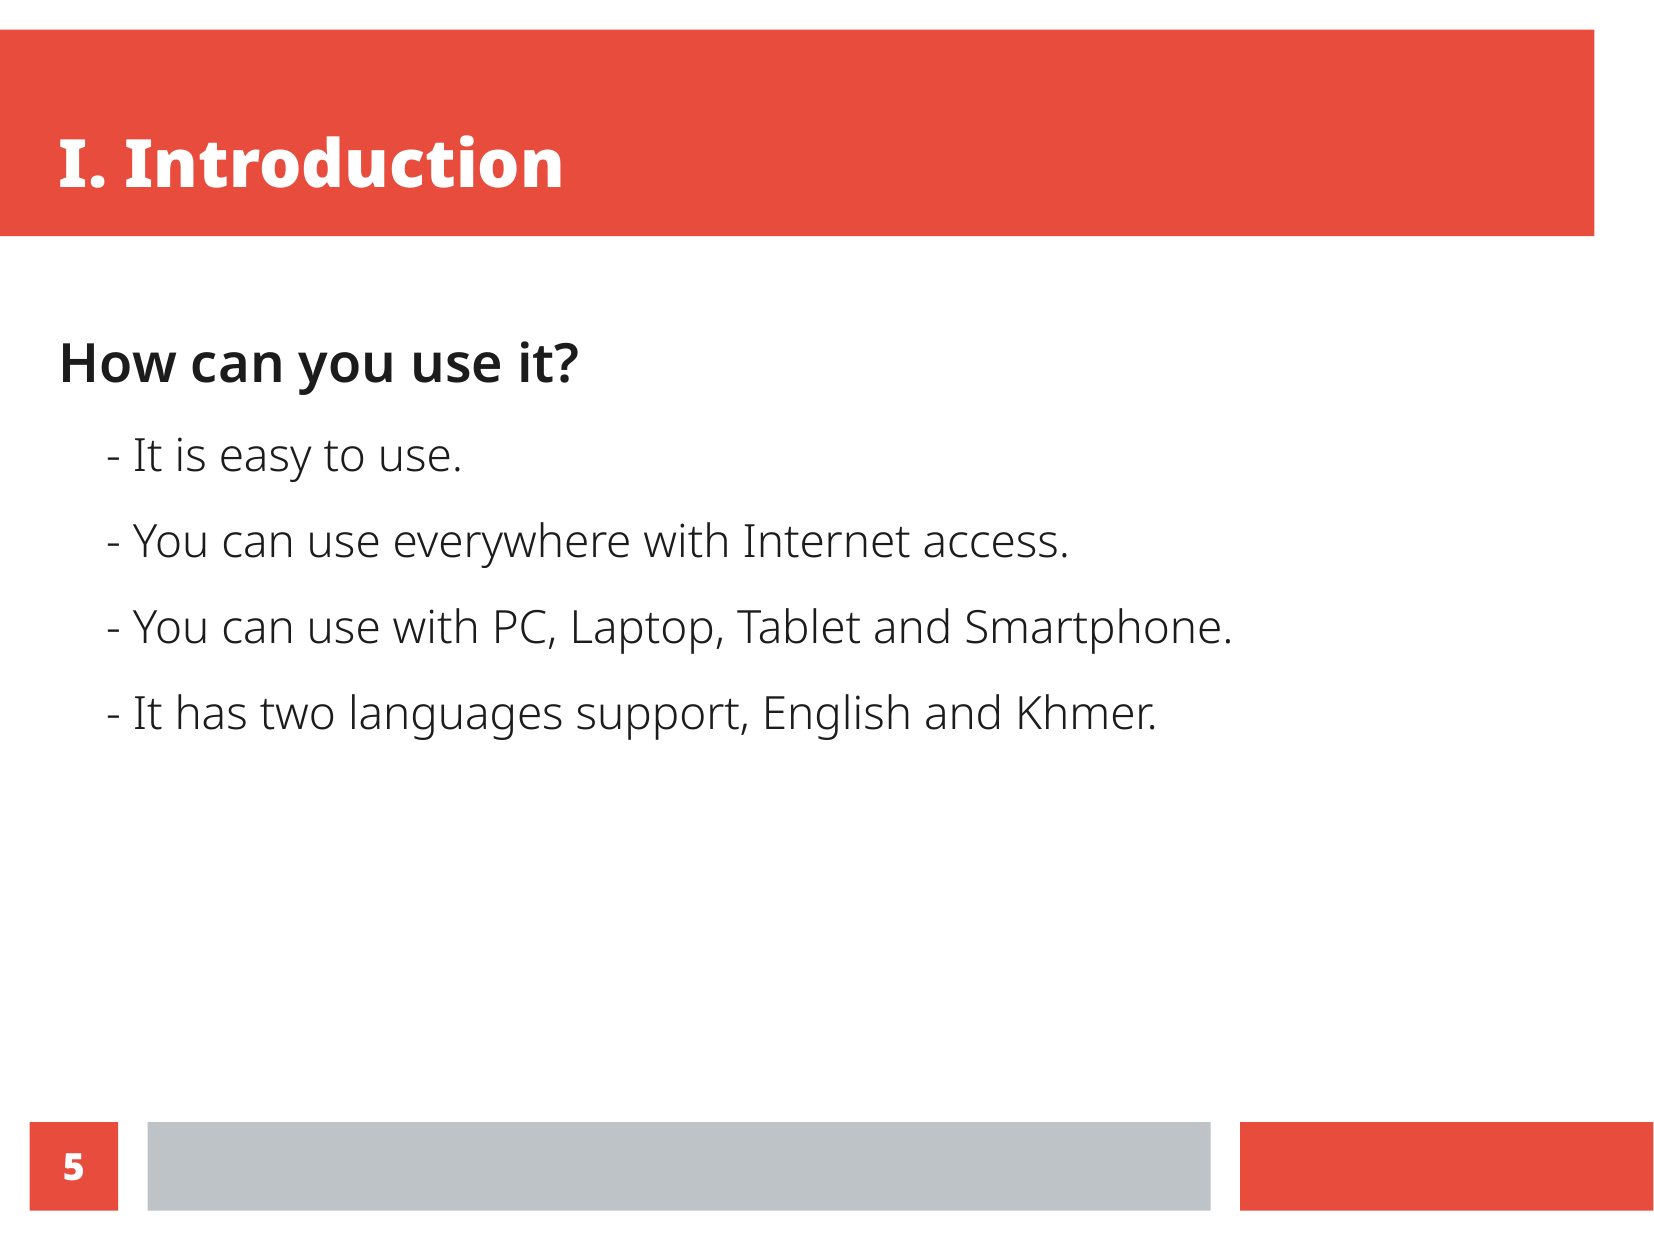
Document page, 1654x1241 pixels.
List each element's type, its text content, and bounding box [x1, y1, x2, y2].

list How can you use it? - It is easy to use. - You can use everywhere with Internet access. - You can use with PC, Laptop, Tablet and Smartphone. - It has two languages support, English and Khmer. [59, 324, 1565, 1093]
title I. Introduction [59, 59, 1595, 207]
